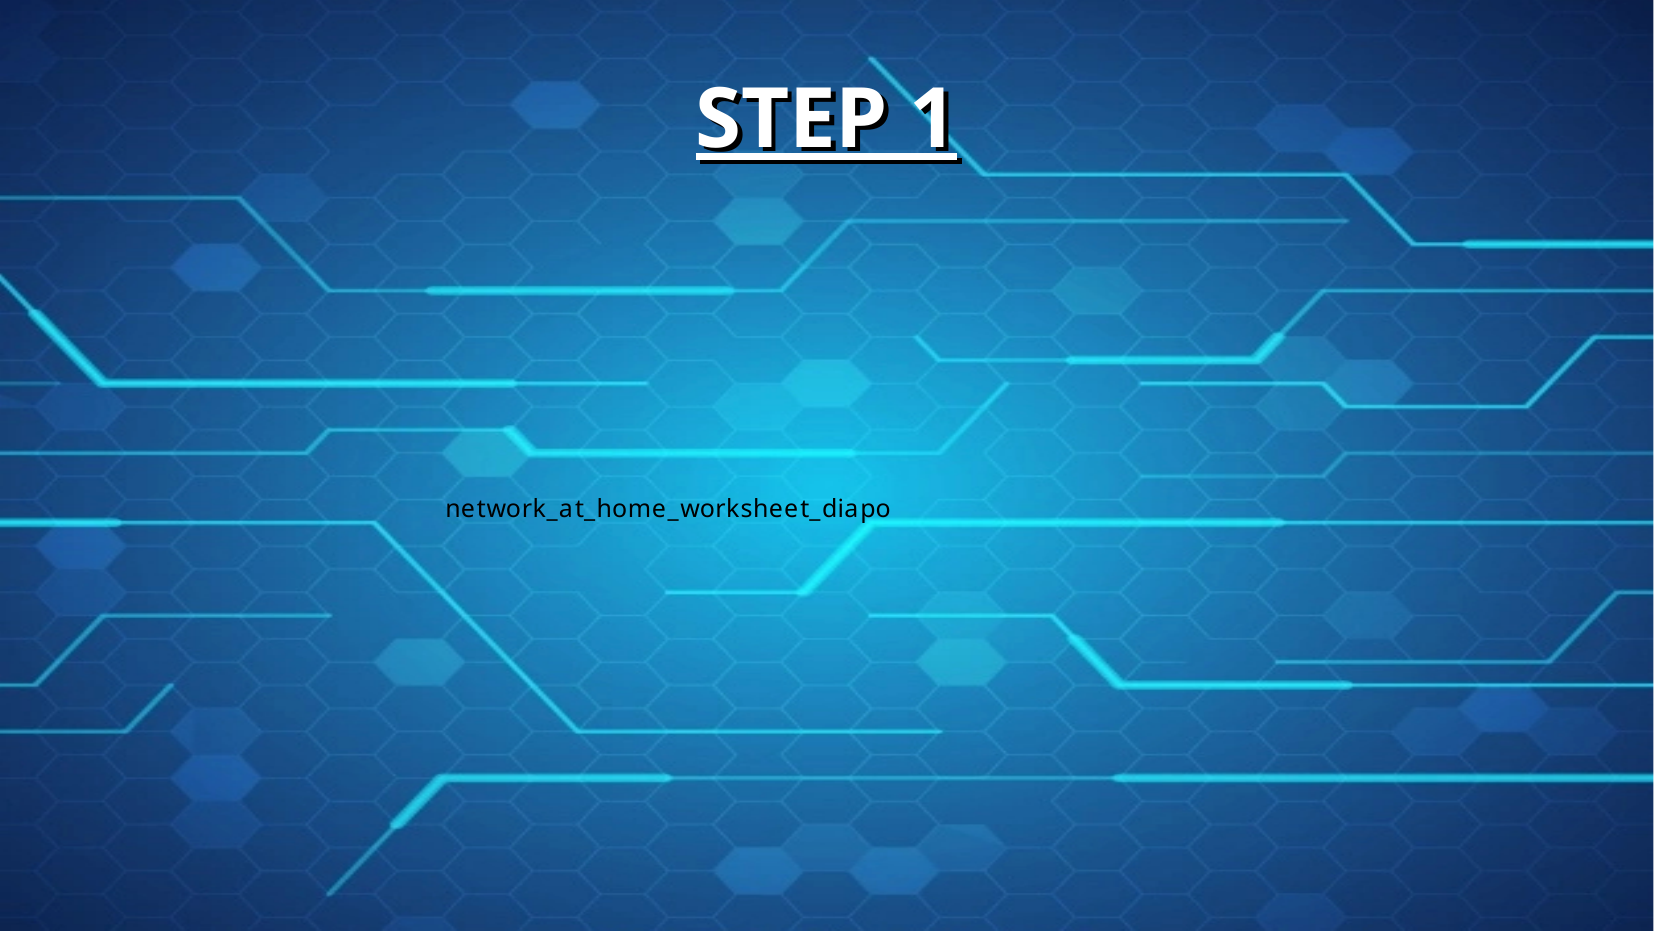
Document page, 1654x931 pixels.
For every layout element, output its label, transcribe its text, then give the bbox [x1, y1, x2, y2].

title STEP 1 [82, 37, 1571, 193]
picture [0, 0, 1654, 931]
